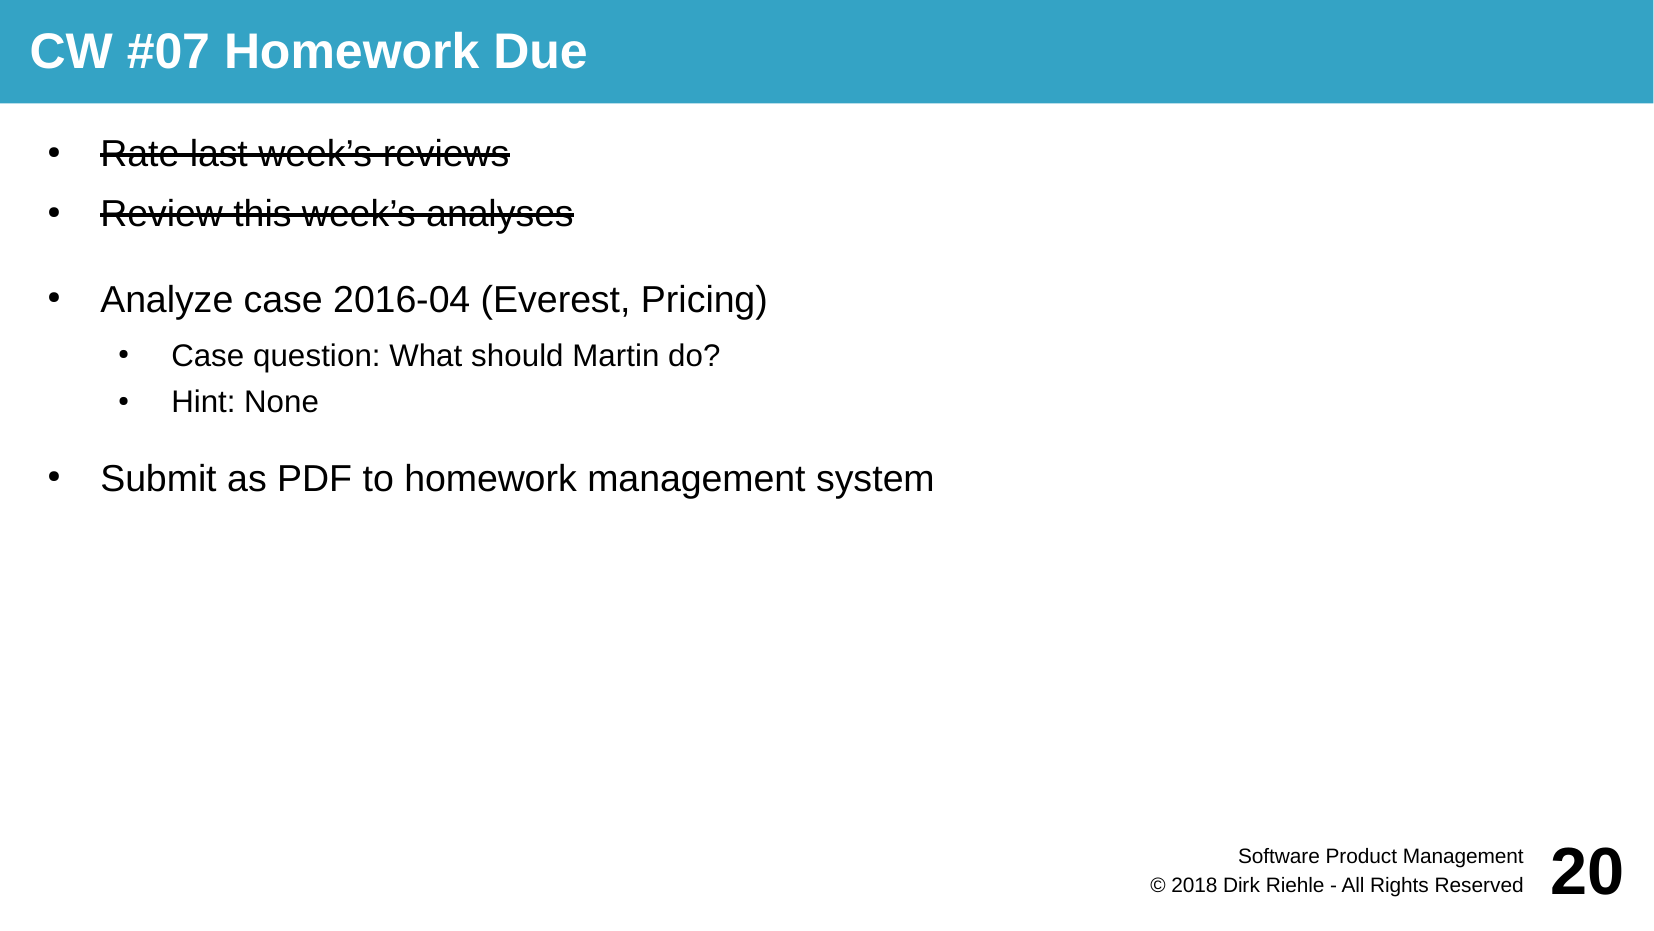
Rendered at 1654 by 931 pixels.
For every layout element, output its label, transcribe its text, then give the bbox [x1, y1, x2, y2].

title CW #07 Homework Due [0, 0, 1654, 104]
list Rate last week’s reviews Review this week’s analyses Analyze case 2016-04 (Everest, Pricing) Case question: What should Martin do? Hint: None Submit as PDF to homework management system [29, 132, 1625, 798]
